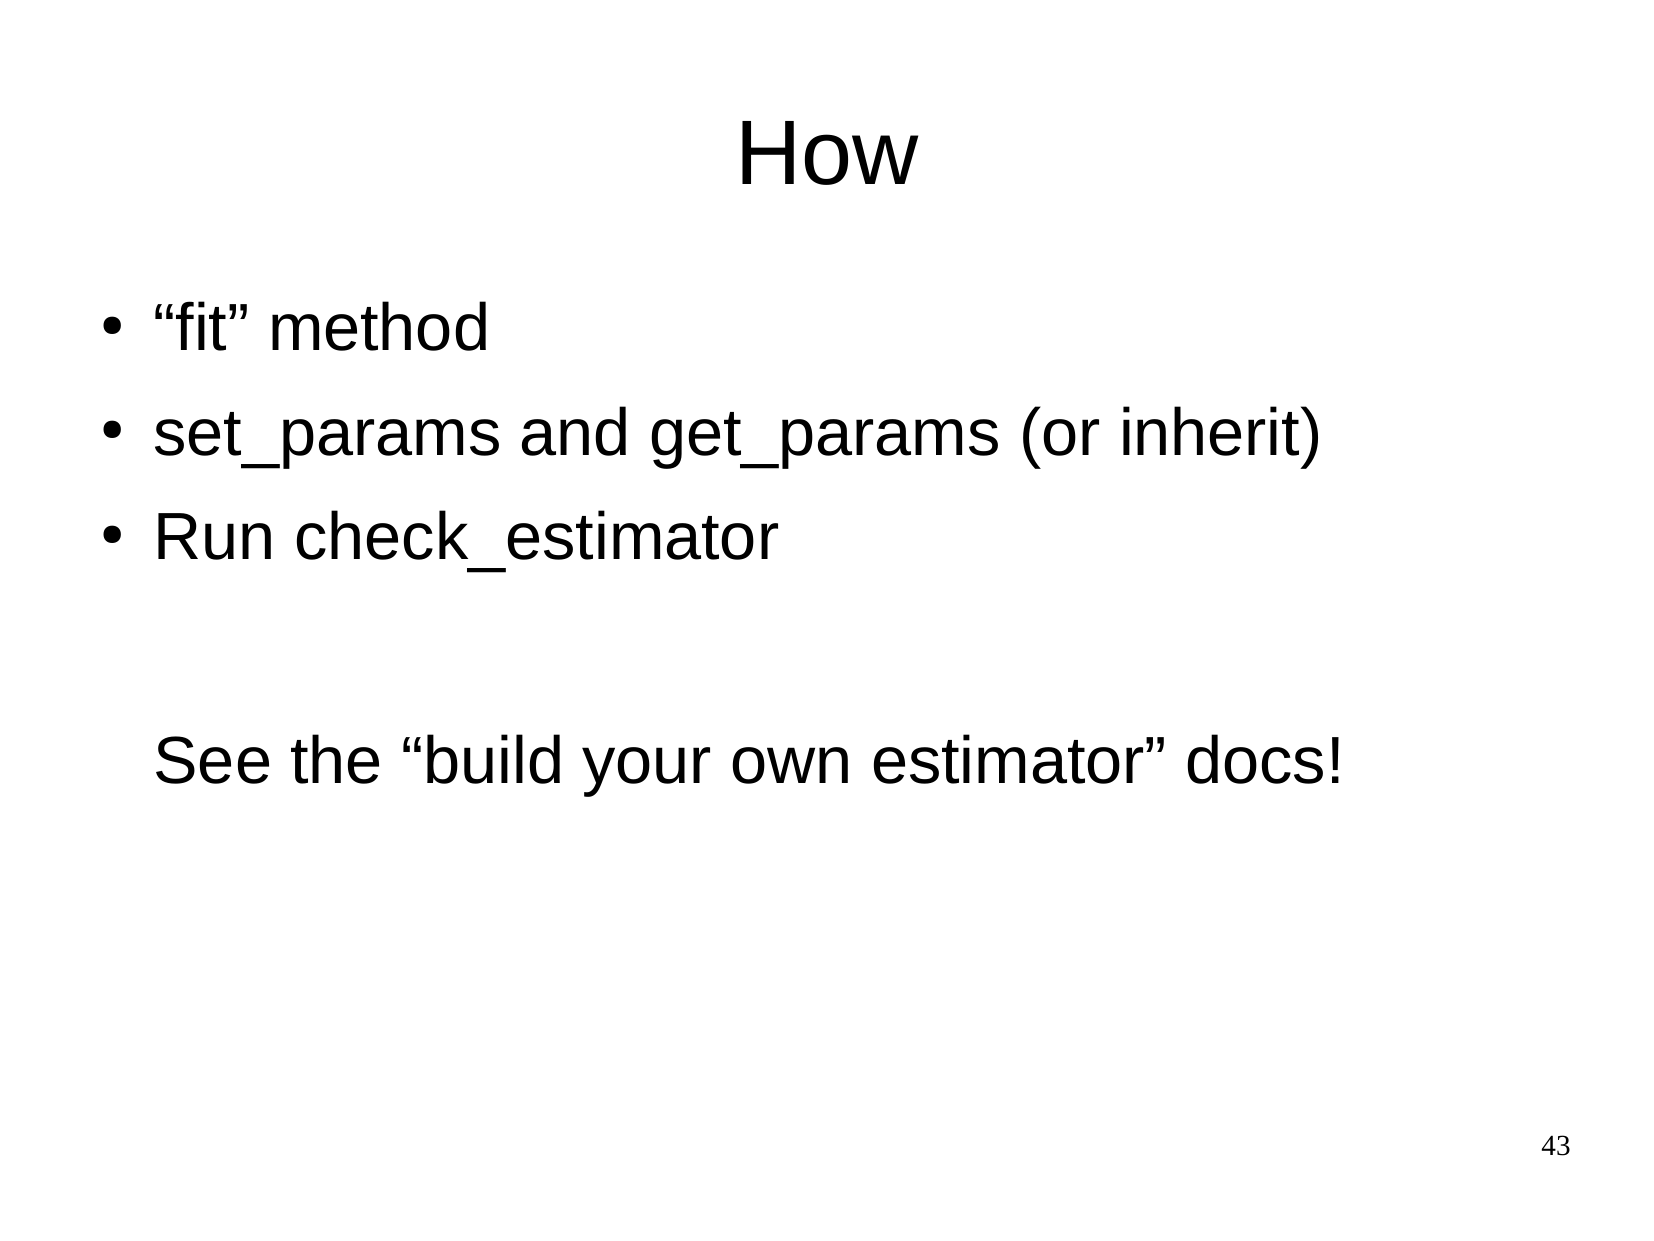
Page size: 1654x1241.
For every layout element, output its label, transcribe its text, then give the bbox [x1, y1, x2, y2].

list “fit” method set_params and get_params (or inherit) Run check_estimator See the “build your own estimator” docs! [82, 290, 1571, 1010]
title How [82, 49, 1571, 257]
